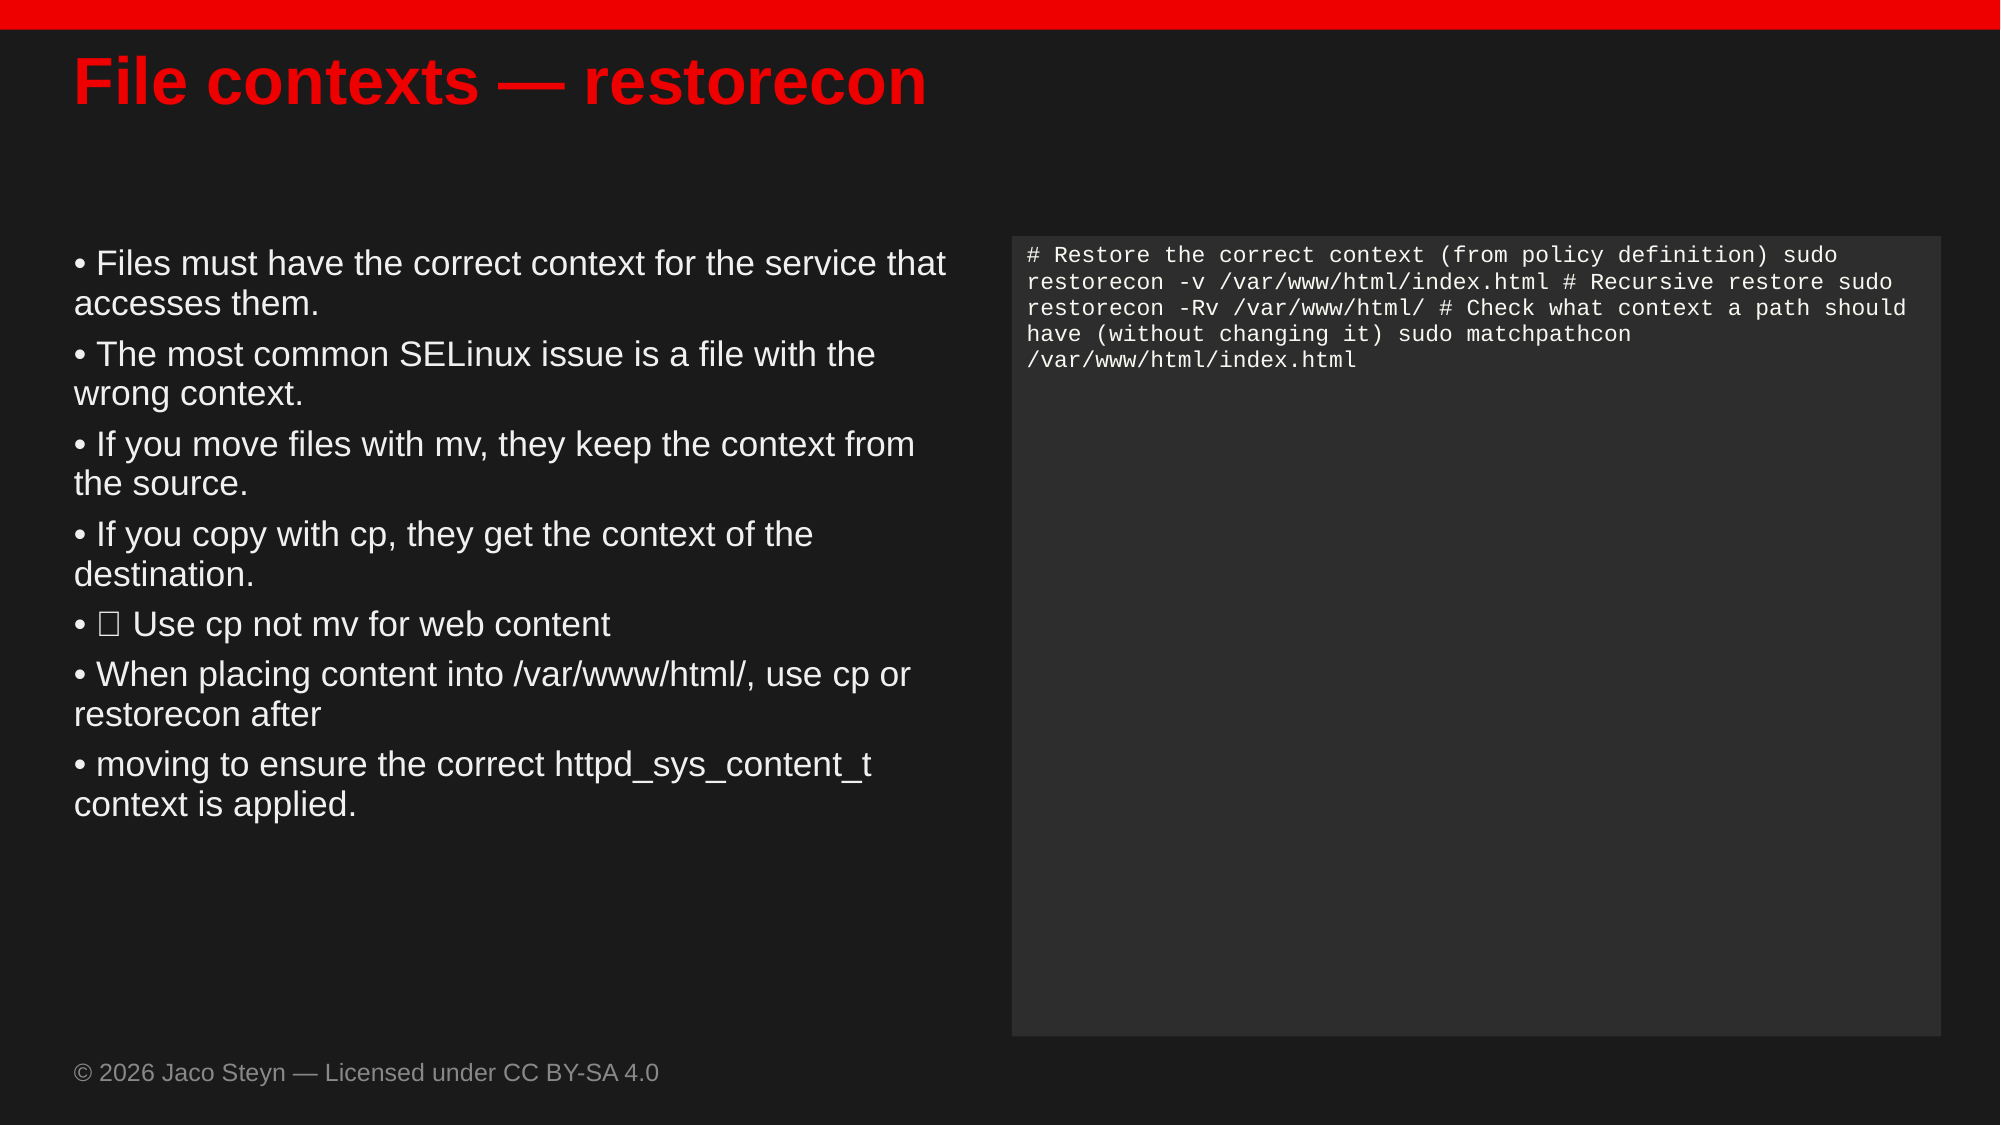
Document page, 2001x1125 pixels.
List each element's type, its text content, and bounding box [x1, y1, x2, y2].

text_box © 2026 Jaco Steyn — Licensed under CC BY-SA 4.0 [59, 1051, 1942, 1093]
text_box • Files must have the correct context for the service that accesses them. • The most common SELinux issue is a file with the wrong context. • If you move files with mv, they keep the context from the source. • If you copy with cp, they get the context of the destination. • 💡 Use cp not mv for web content • When placing content into /var/www/html/, use cp or restorecon after • moving to ensure the correct httpd_sys_content_t context is applied. [59, 236, 989, 1037]
text_box [0, 0, 2001, 30]
text_box File contexts — restorecon [59, 36, 1942, 208]
text_box # Restore the correct context (from policy definition) sudo restorecon -v /var/www/html/index.html # Recursive restore sudo restorecon -Rv /var/www/html/ # Check what context a path should have (without changing it) sudo matchpathcon /var/www/html/index.html [1011, 236, 1942, 1037]
